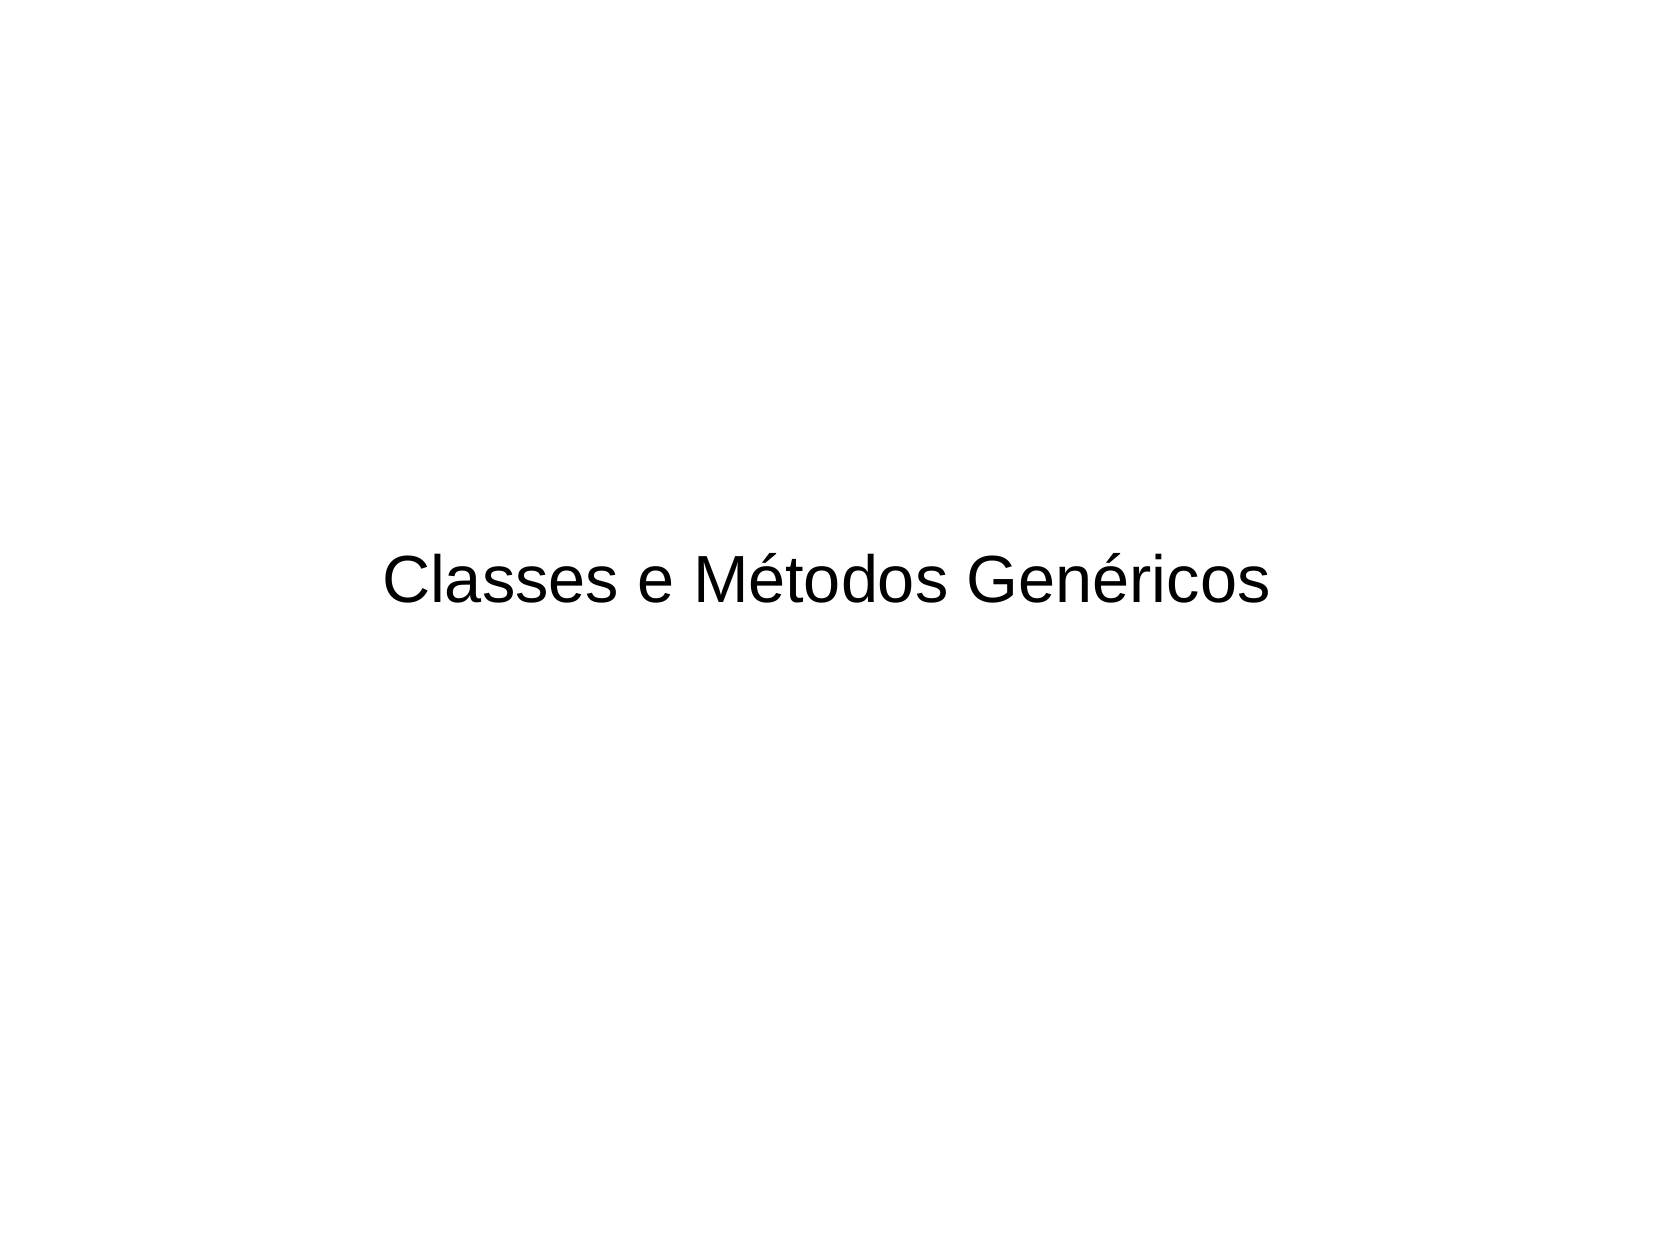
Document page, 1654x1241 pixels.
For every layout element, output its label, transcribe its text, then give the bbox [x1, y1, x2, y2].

subtitle Classes e Métodos Genéricos [82, 49, 1571, 1109]
